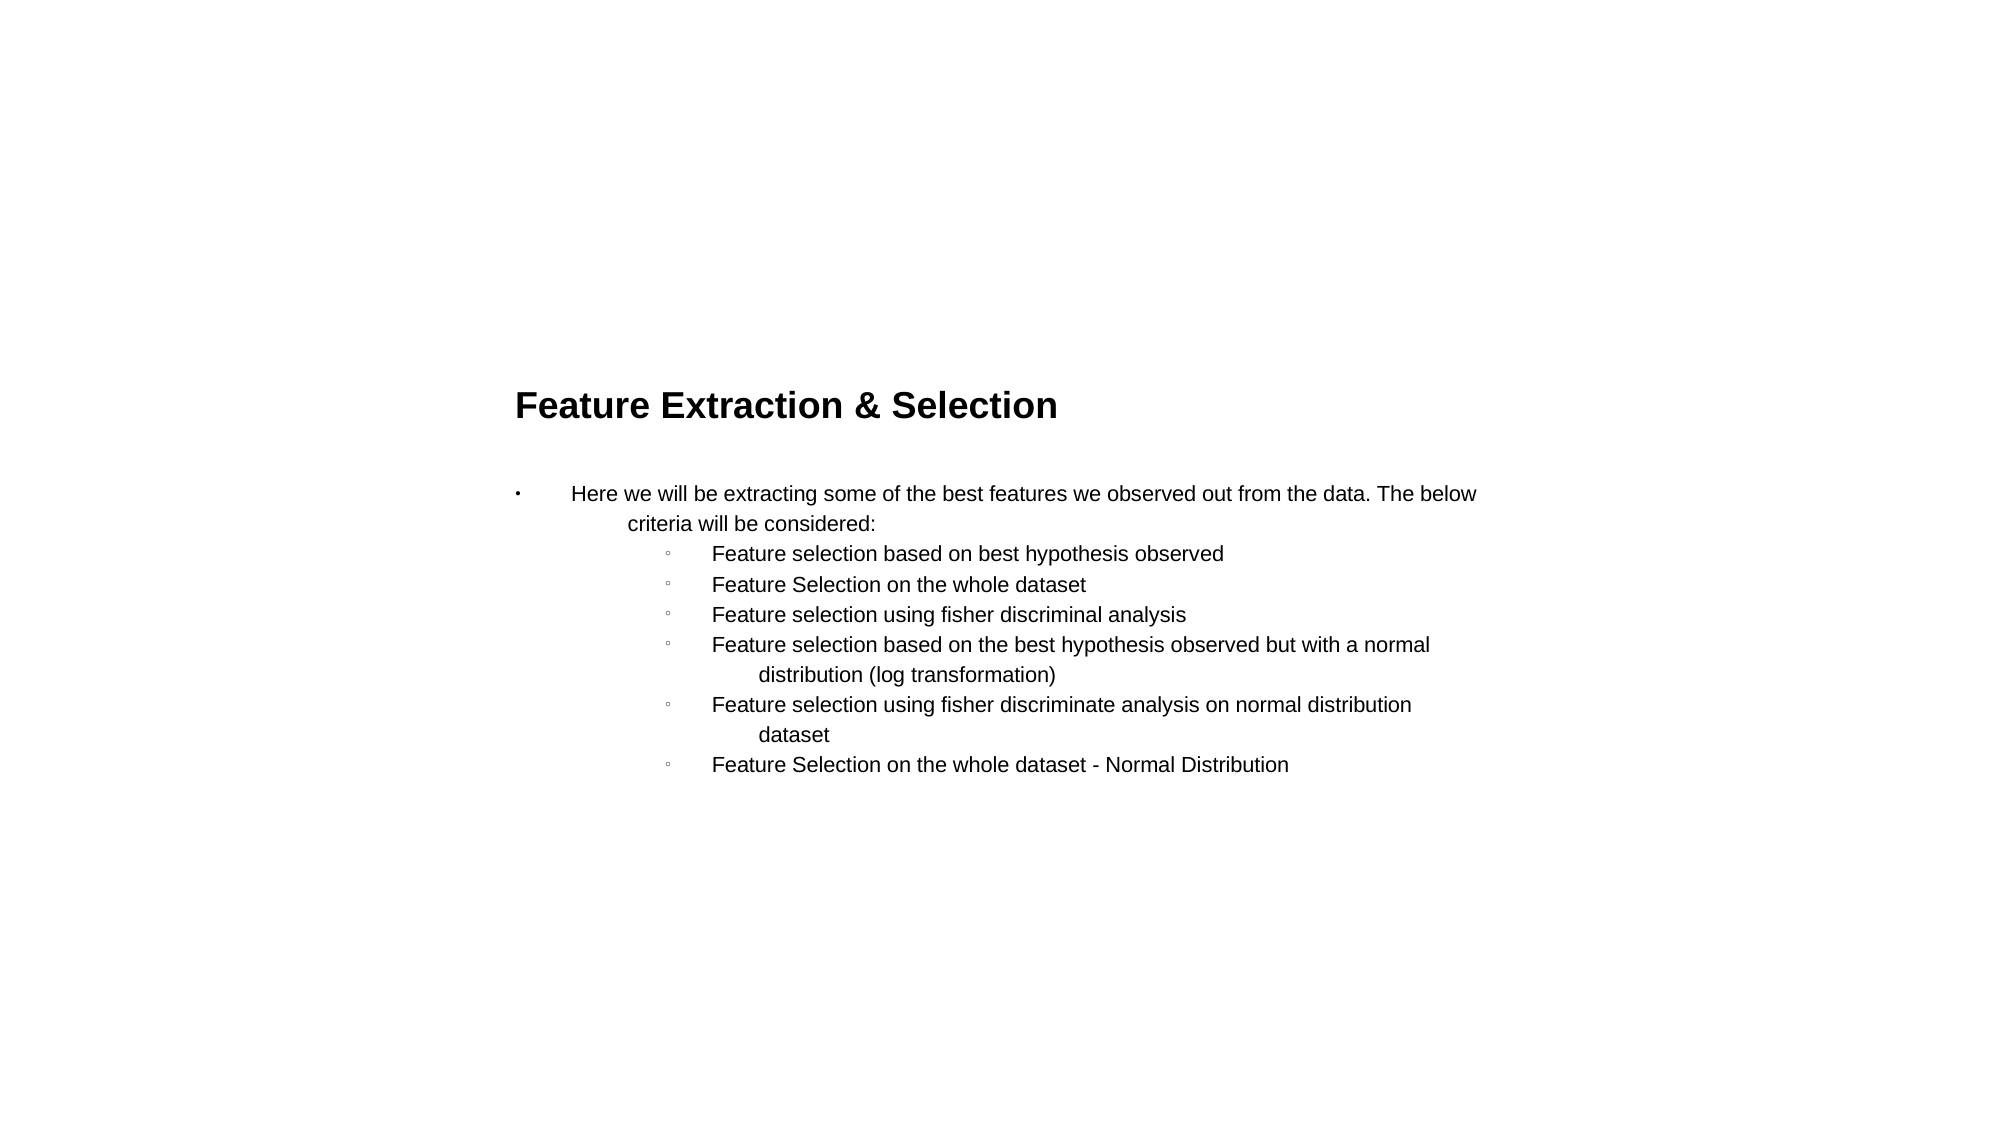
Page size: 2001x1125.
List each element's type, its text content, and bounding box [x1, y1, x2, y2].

text_box Feature Extraction & Selection Here we will be extracting some of the best features we observed out from the data. The below criteria will be considered: Feature selection based on best hypothesis observed Feature Selection on the whole dataset Feature selection using fisher discriminal analysis Feature selection based on the best hypothesis observed but with a normal distribution (log transformation) Feature selection using fisher discriminate analysis on normal distribution dataset Feature Selection on the whole dataset - Normal Distribution [500, 356, 1500, 785]
